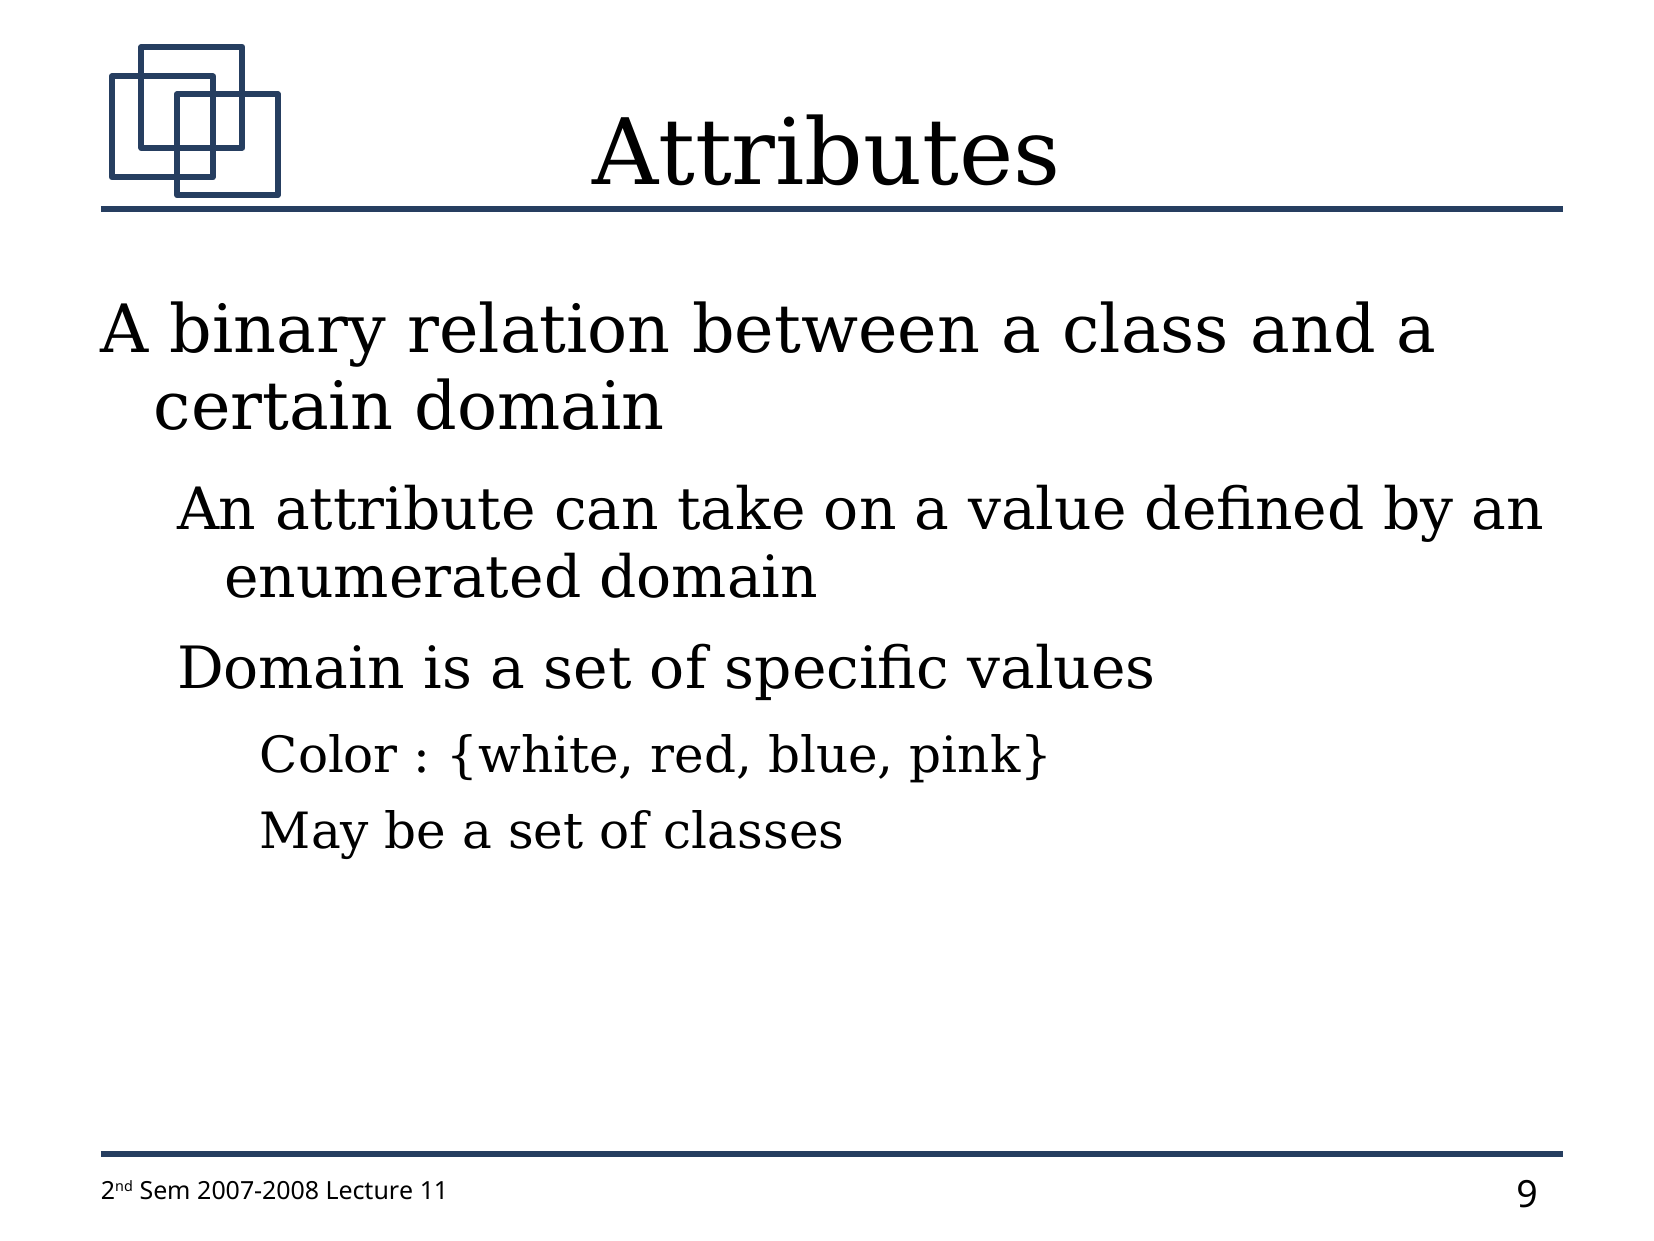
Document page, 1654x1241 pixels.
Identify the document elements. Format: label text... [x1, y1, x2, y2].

list A binary relation between a class and a certain domain An attribute can take on a value defined by an enumerated domain Domain is a set of specific values Color : {white, red, blue, pink} May be a set of classes [82, 290, 1571, 1109]
title Attributes [82, 49, 1571, 257]
